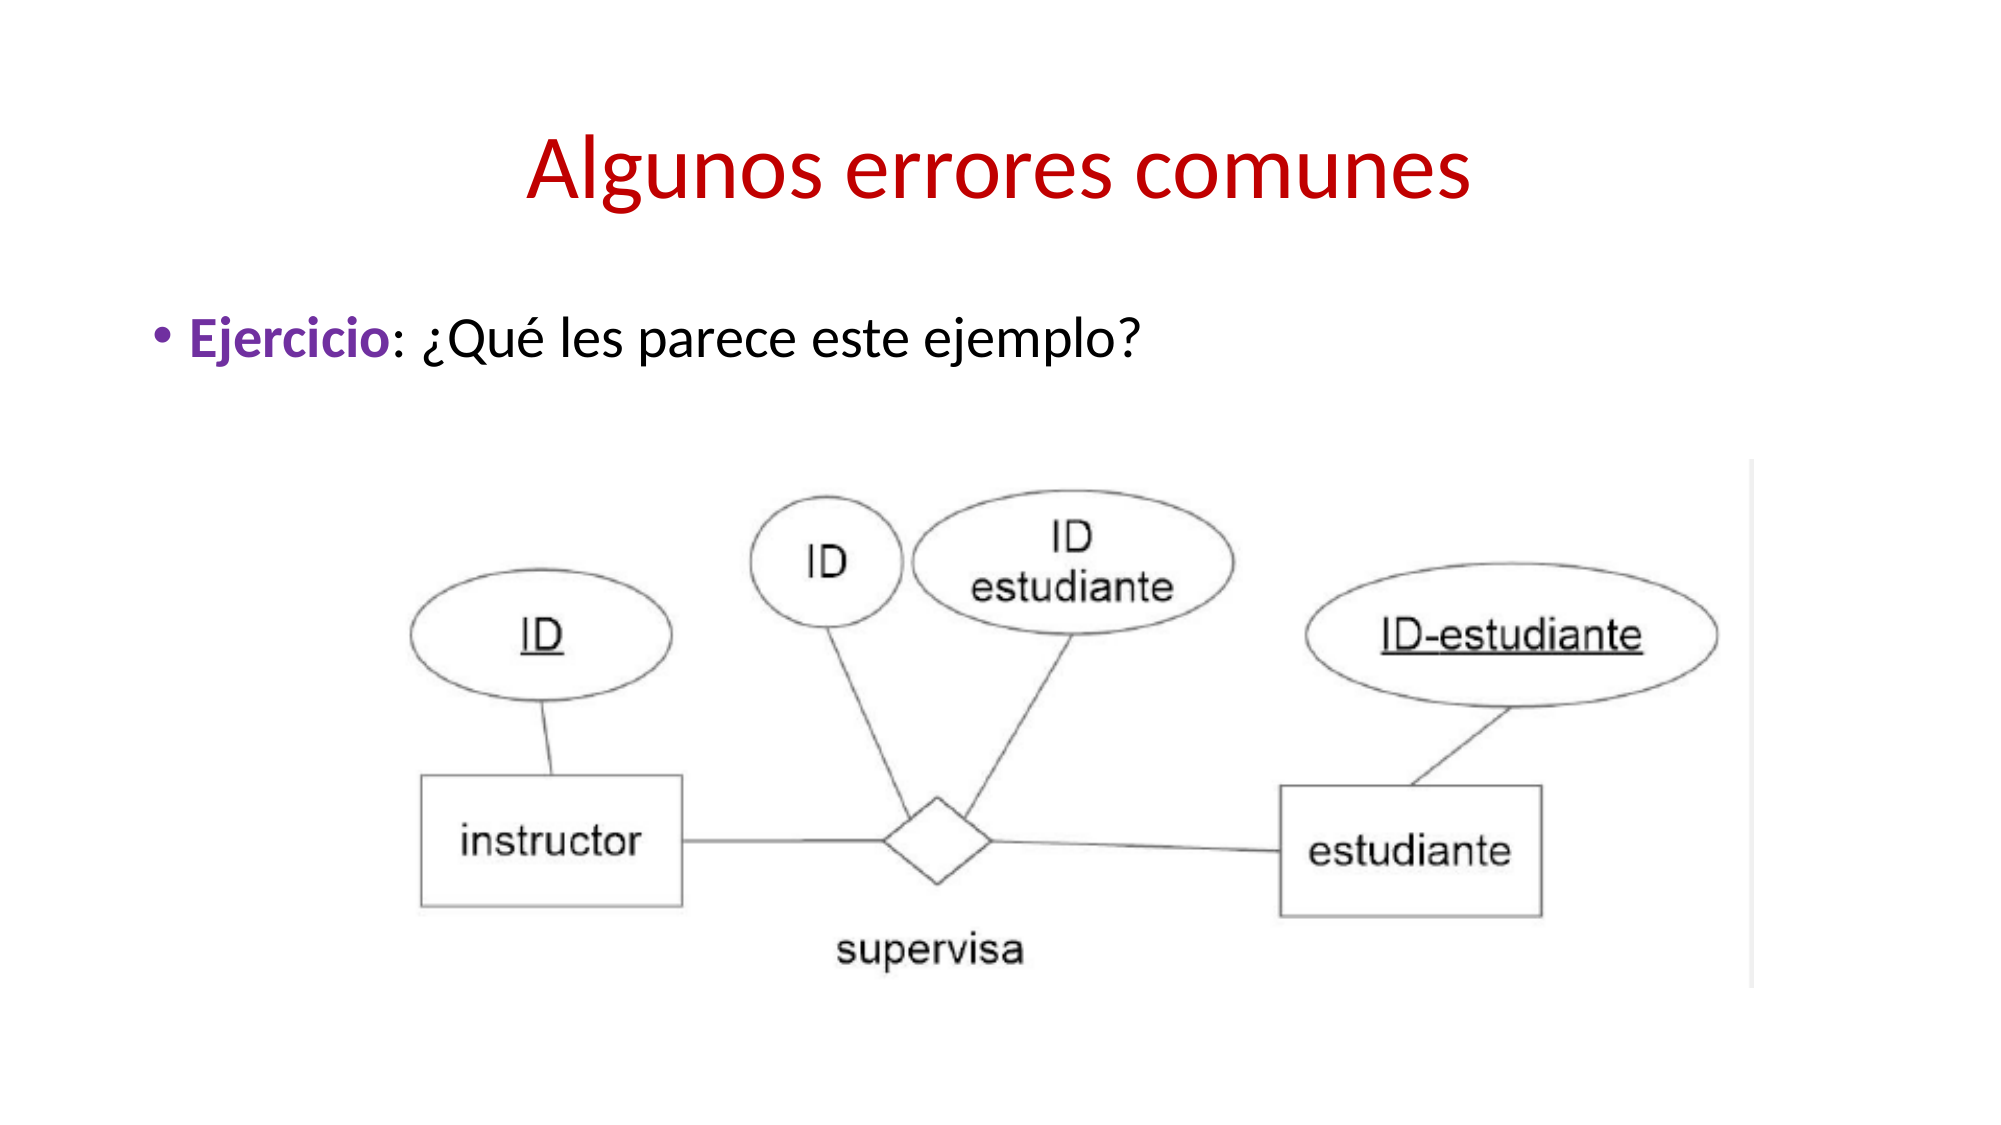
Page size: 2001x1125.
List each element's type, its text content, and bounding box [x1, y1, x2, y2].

title Algunos errores comunes [137, 59, 1863, 278]
picture [375, 459, 1754, 988]
list Ejercicio: ¿Qué les parece este ejemplo? [137, 299, 1863, 438]
